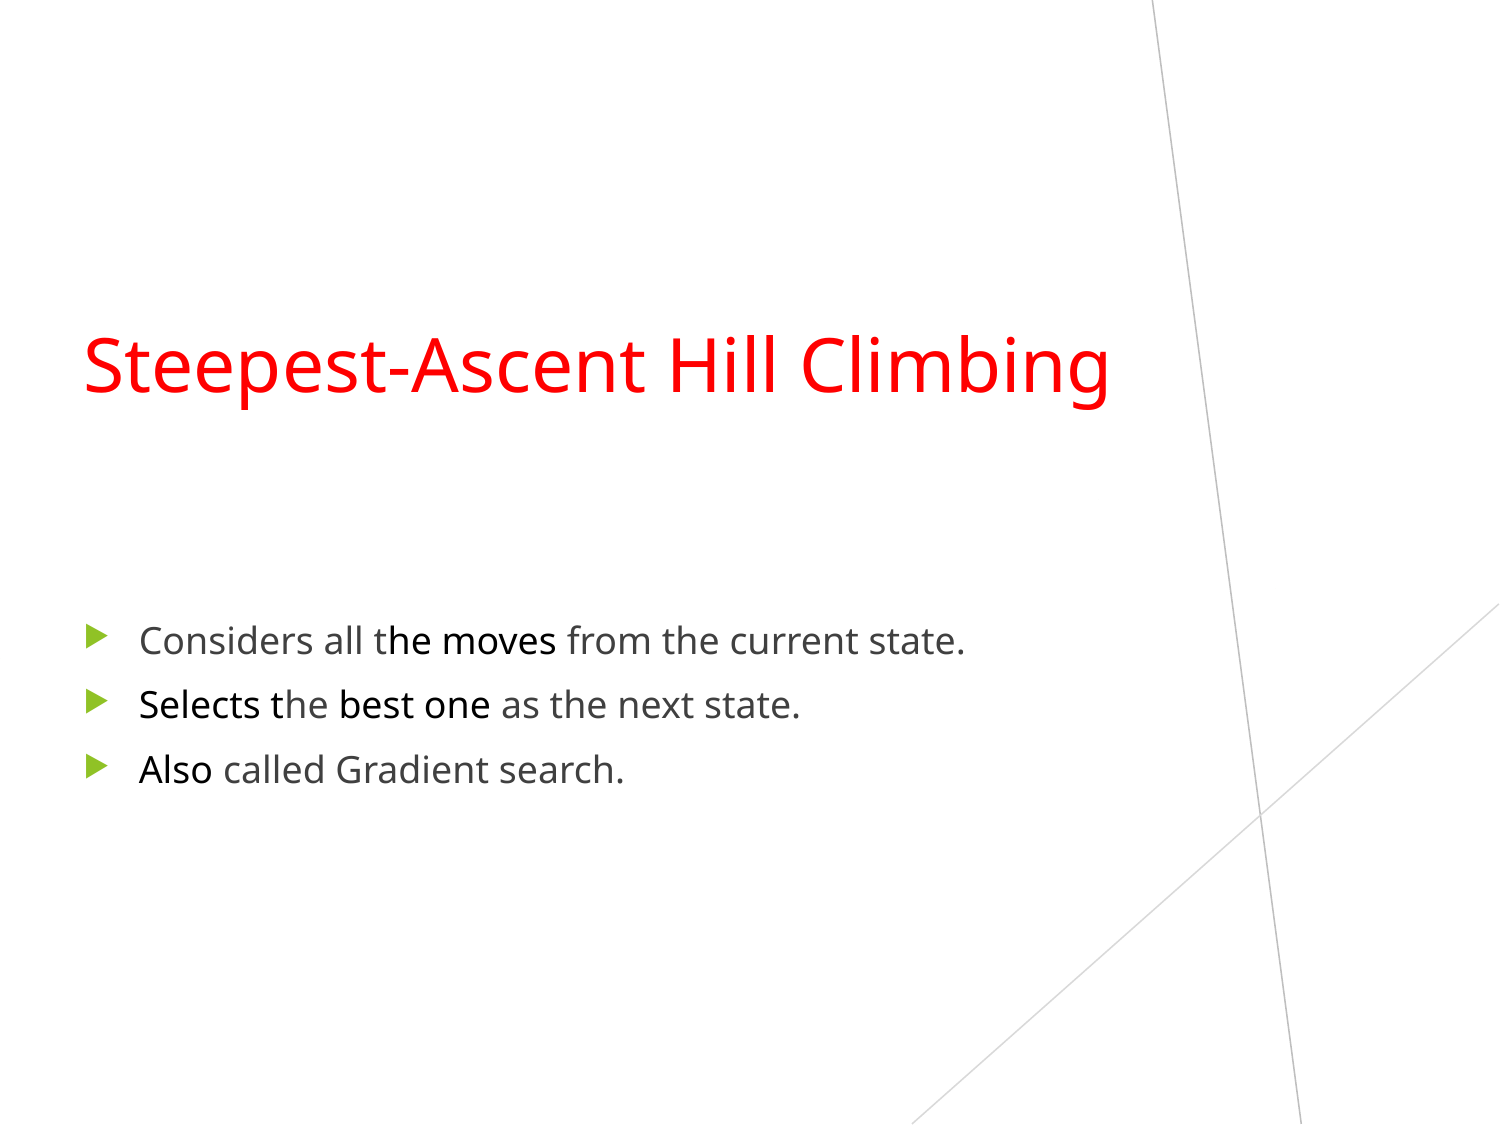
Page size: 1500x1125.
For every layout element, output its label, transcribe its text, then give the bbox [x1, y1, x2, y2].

subtitle Considers all the moves from the current state. Selects the best one as the next state. Also called Gradient search. [83, 354, 1141, 991]
title Steepest-Ascent Hill Climbing [83, 0, 1141, 354]
